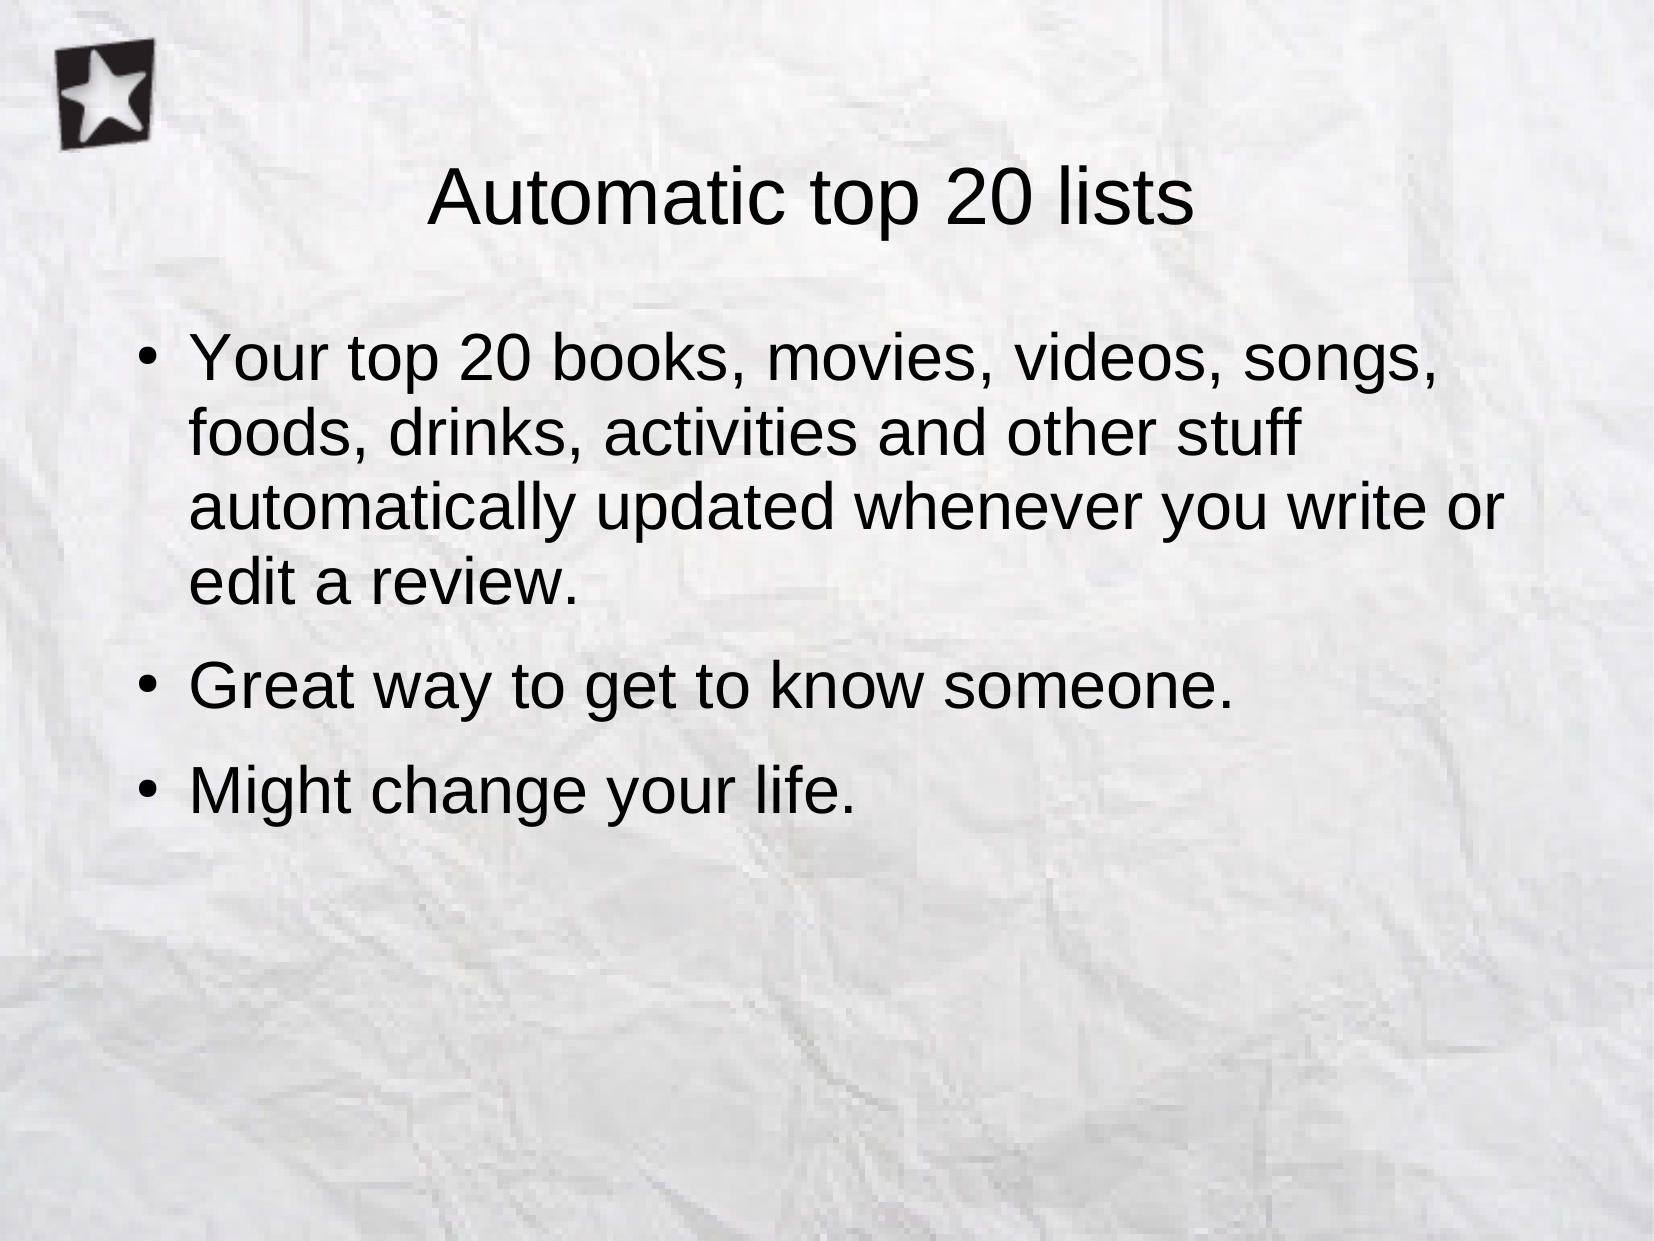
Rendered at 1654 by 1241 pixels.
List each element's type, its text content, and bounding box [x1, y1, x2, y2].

picture [0, 0, 1654, 1241]
list Your top 20 books, movies, videos, songs, foods, drinks, activities and other stuff automatically updated whenever you write or edit a review. Great way to get to know someone. Might change your life. [118, 319, 1571, 1040]
title Automatic top 20 lists [118, 112, 1506, 281]
